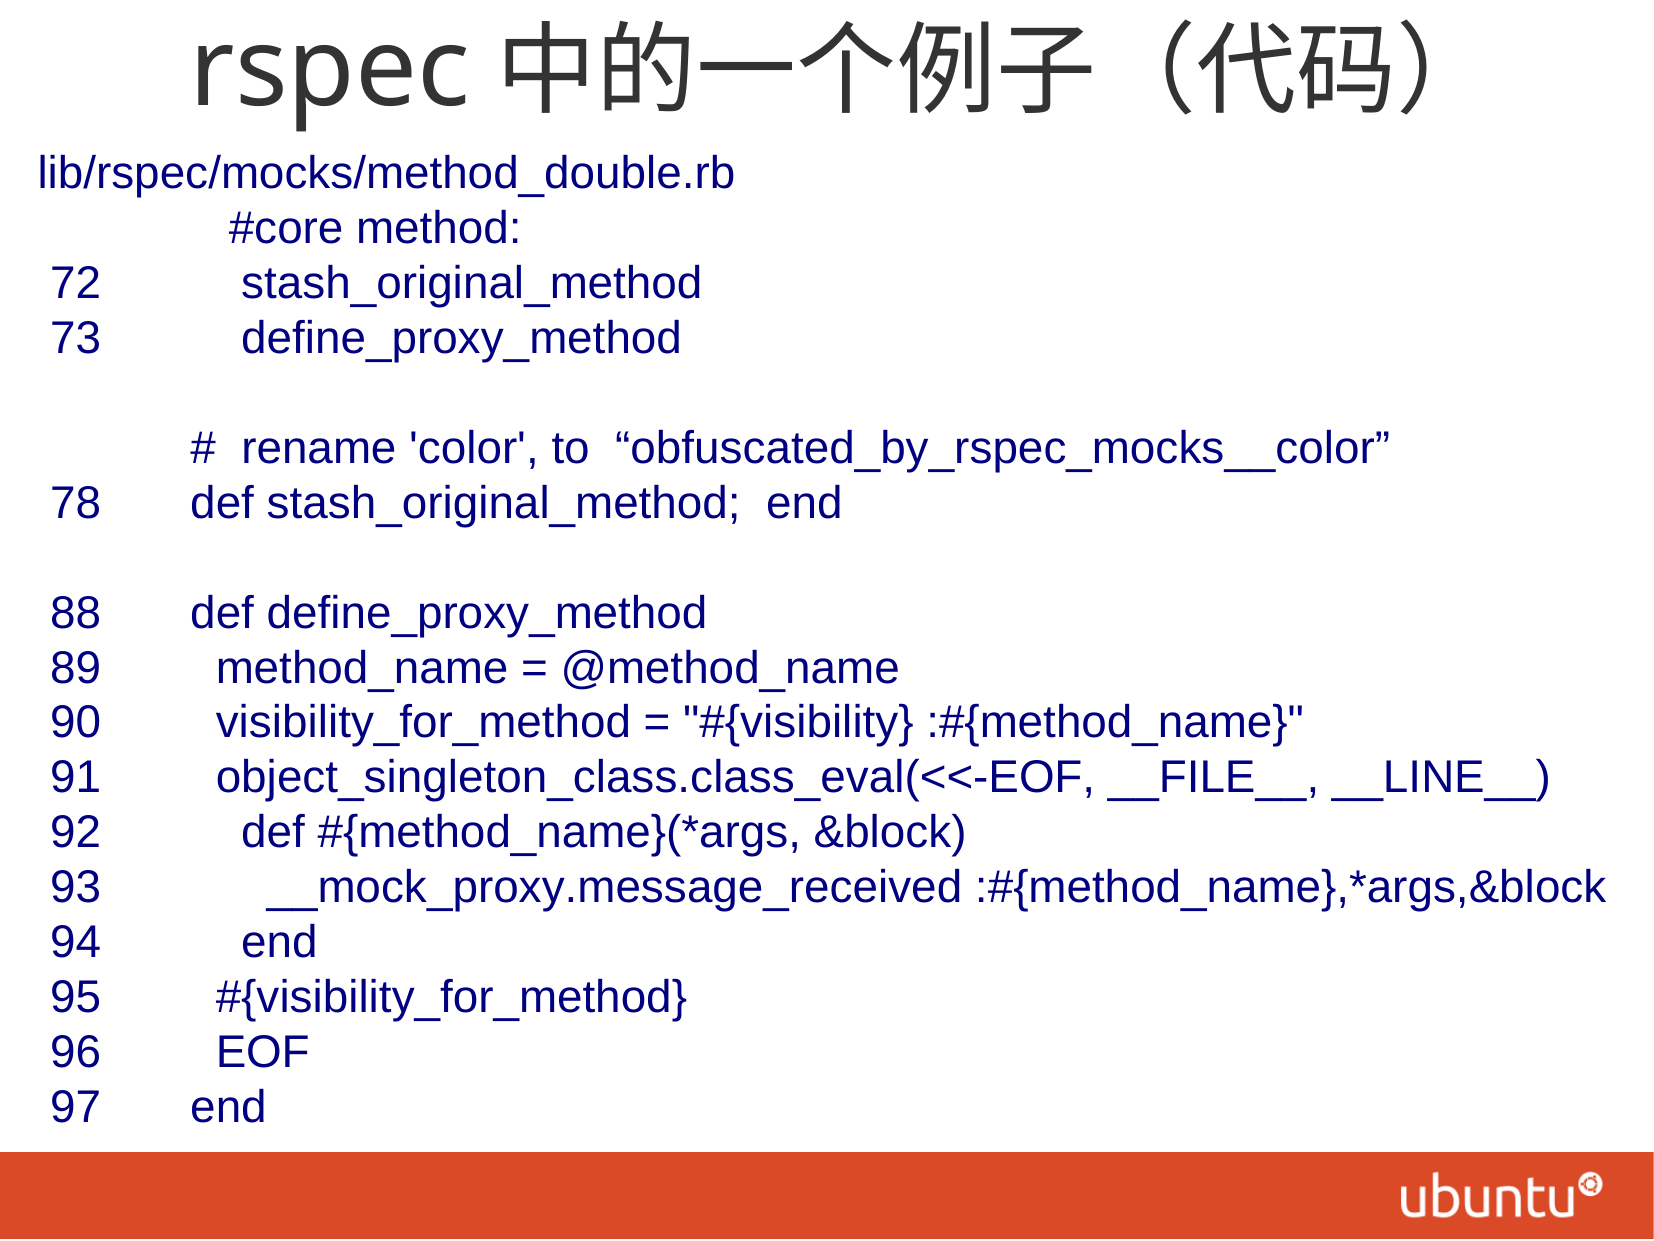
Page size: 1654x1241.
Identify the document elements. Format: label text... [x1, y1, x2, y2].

title rspec中的一个例子（代码） [73, 0, 1613, 87]
subtitle lib/rspec/mocks/method_double.rb #core method: 72 stash_original_method 73 define_proxy_method # rename 'color', to “obfuscated_by_rspec_mocks__color” 78 def stash_original_method; end 88 def define_proxy_method 89 method_name = @method_name 90 visibility_for_method = "#{visibility} :#{method_name}" 91 object_singleton_class.class_eval(<<-EOF, __FILE__, __LINE__) 92 def #{method_name}(*args, &block) 93 __mock_proxy.message_received :#{method_name},*args,&block 94 end 95 #{visibility_for_method} 96 EOF 97 end [37, 87, 1613, 1188]
picture [0, 1152, 1654, 1239]
